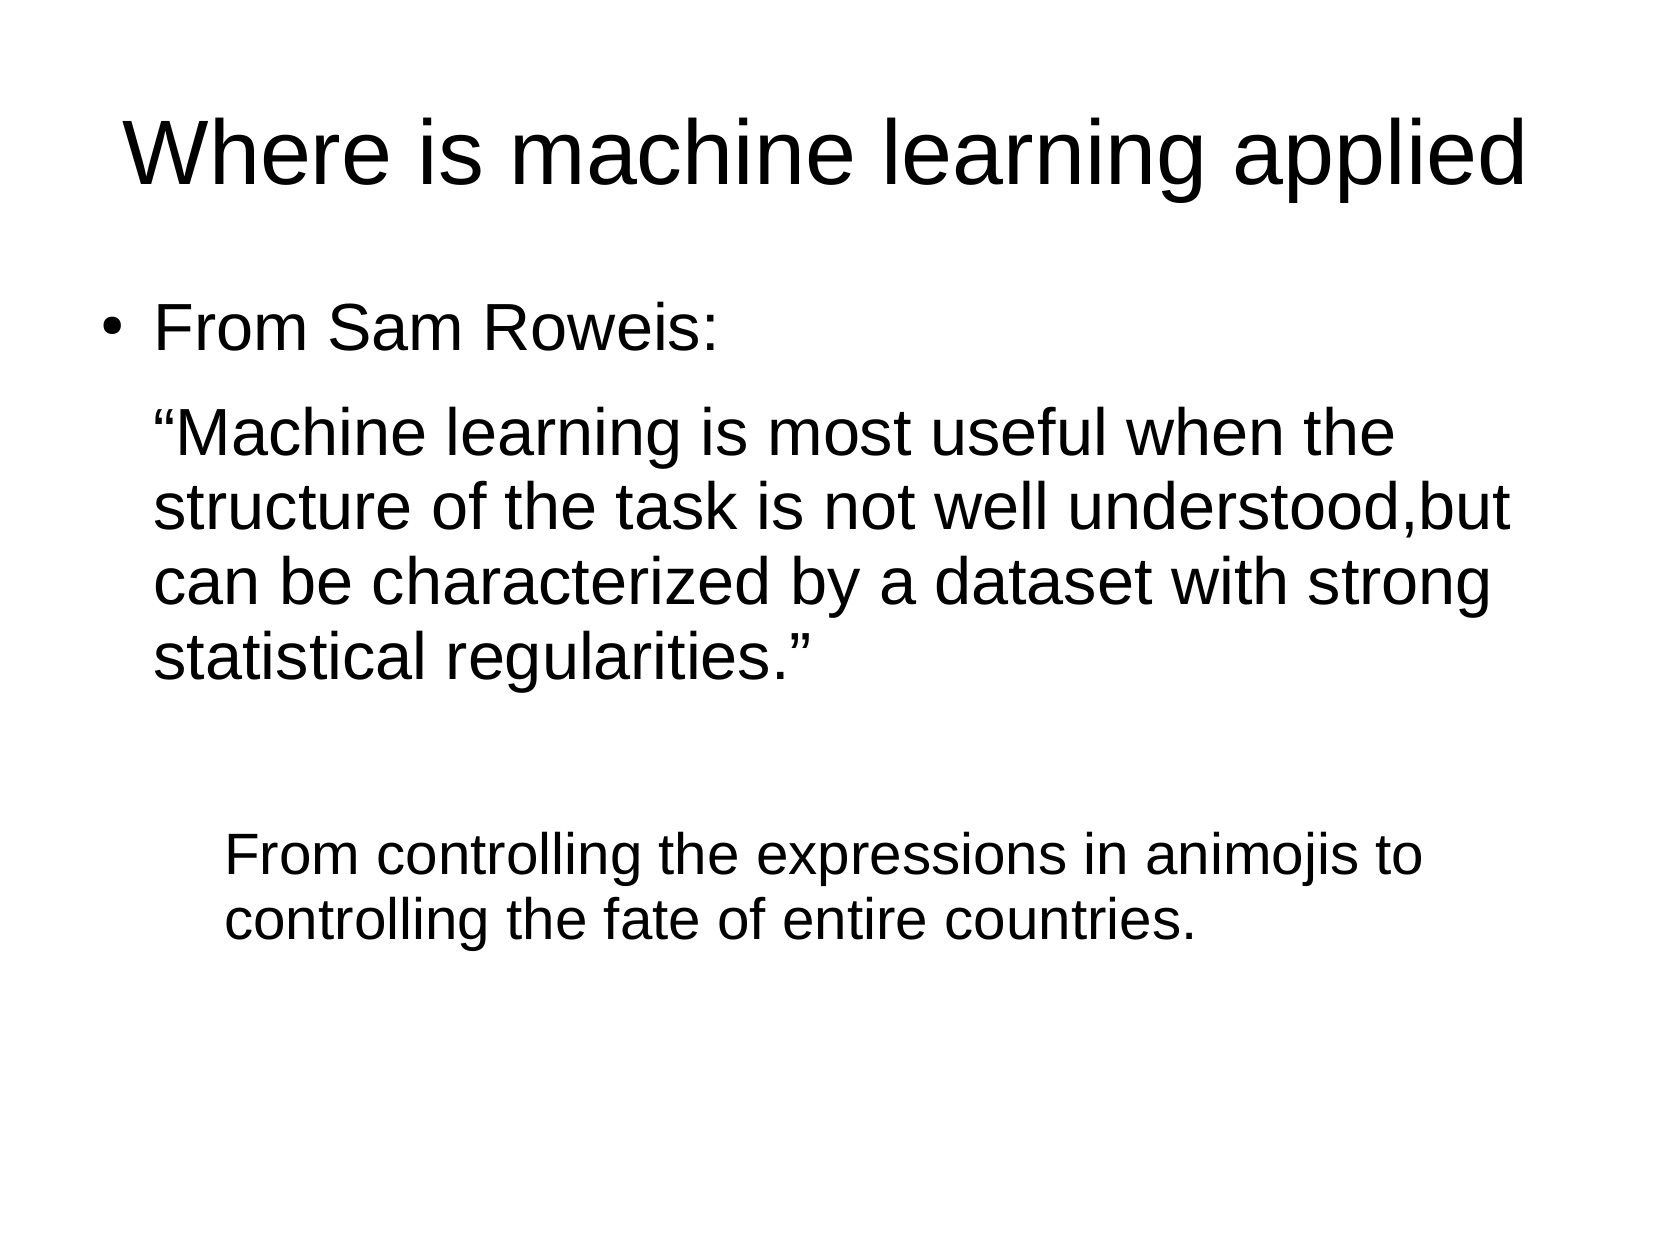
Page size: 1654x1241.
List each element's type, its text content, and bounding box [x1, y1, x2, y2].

list From Sam Roweis: “Machine learning is most useful when the structure of the task is not well understood,but can be characterized by a dataset with strong statistical regularities.” From controlling the expressions in animojis to controlling the fate of entire countries. [82, 290, 1571, 1010]
title Where is machine learning applied [82, 49, 1571, 257]
